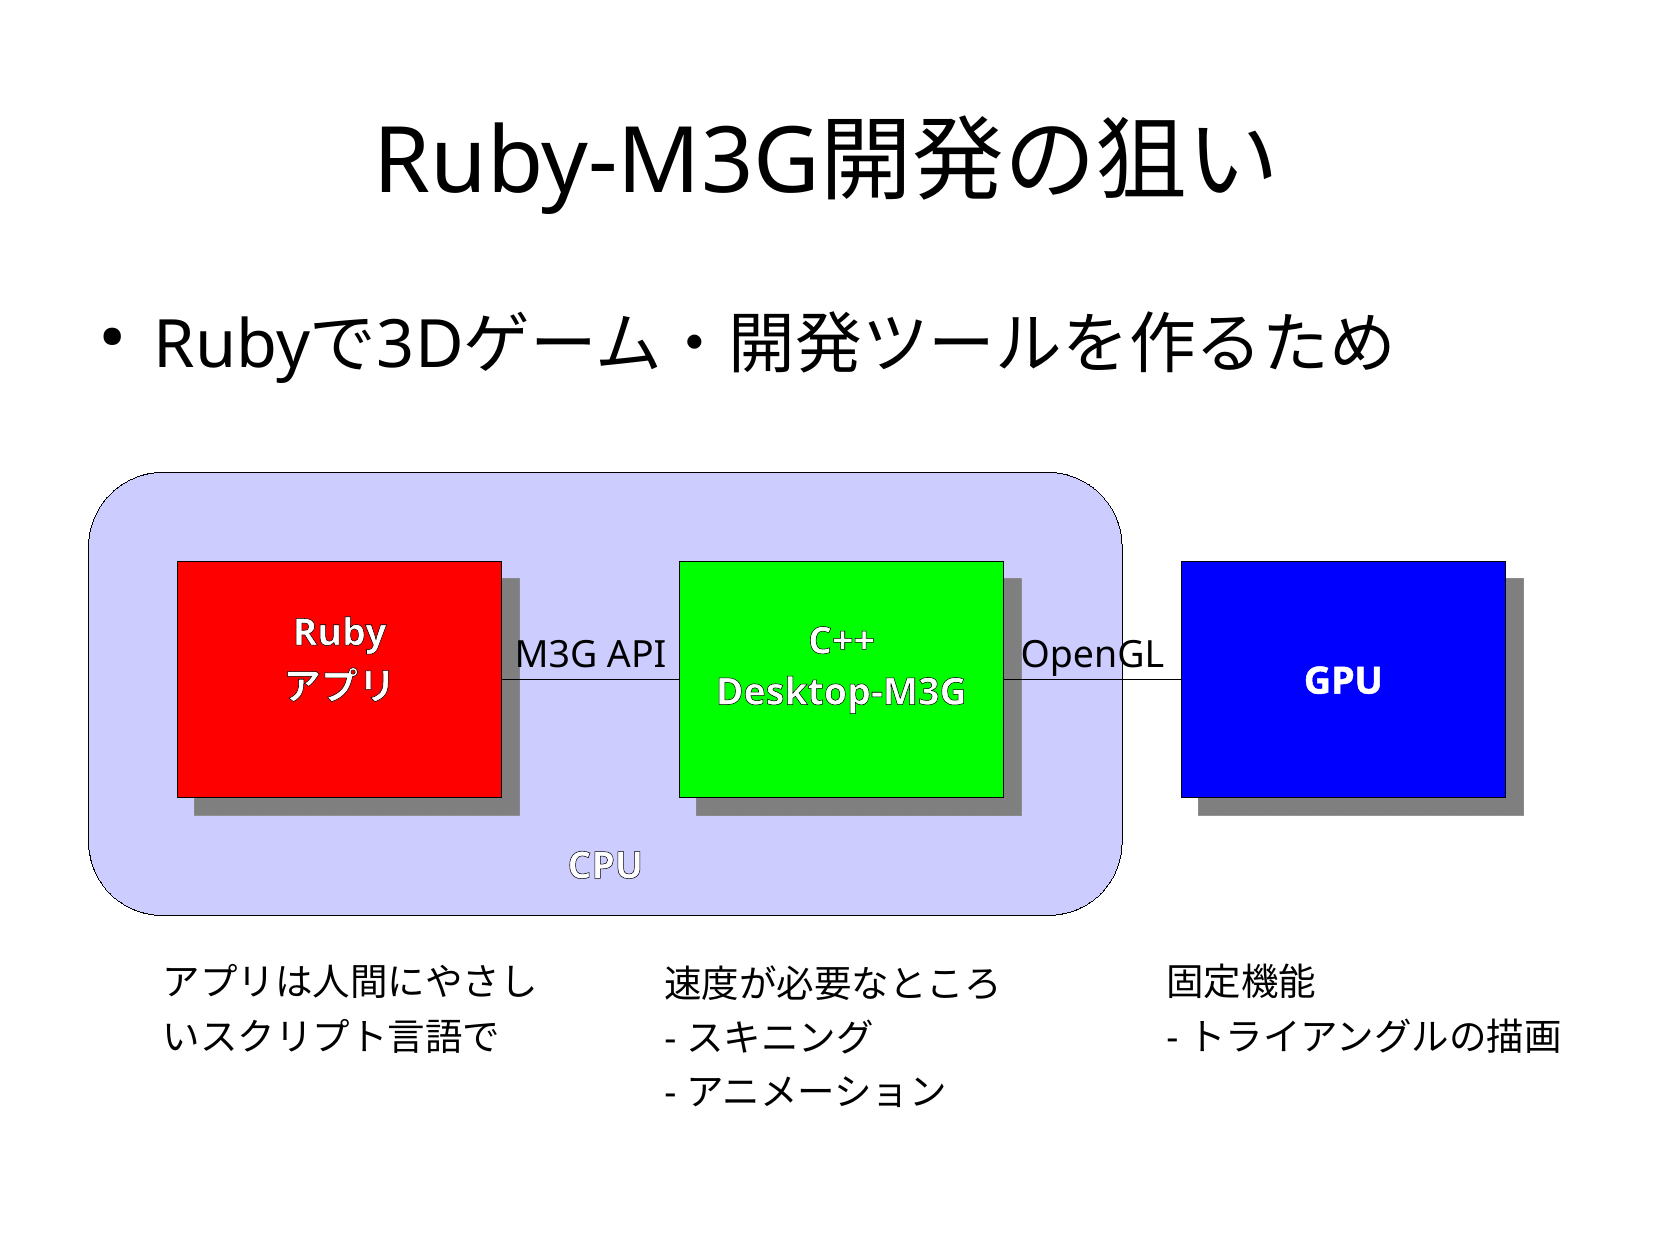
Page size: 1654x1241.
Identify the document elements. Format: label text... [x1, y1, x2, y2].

text_box C++ Desktop-M3G [679, 561, 1004, 798]
text_box 速度が必要なところ - スキニング - アニメーション [649, 946, 1063, 1082]
text_box CPU [88, 472, 1123, 916]
text_box 固定機能 - トライアングルの描画 [1151, 944, 1595, 1041]
text_box アプリは人間にやさしいスクリプト言語で [147, 944, 562, 1041]
text_box GPU [1181, 561, 1506, 798]
title Ruby-M3G開発の狙い [82, 49, 1571, 257]
text_box Ruby アプリ [177, 561, 502, 798]
list Rubyで3Dゲーム・開発ツールを作るため [82, 290, 1571, 443]
